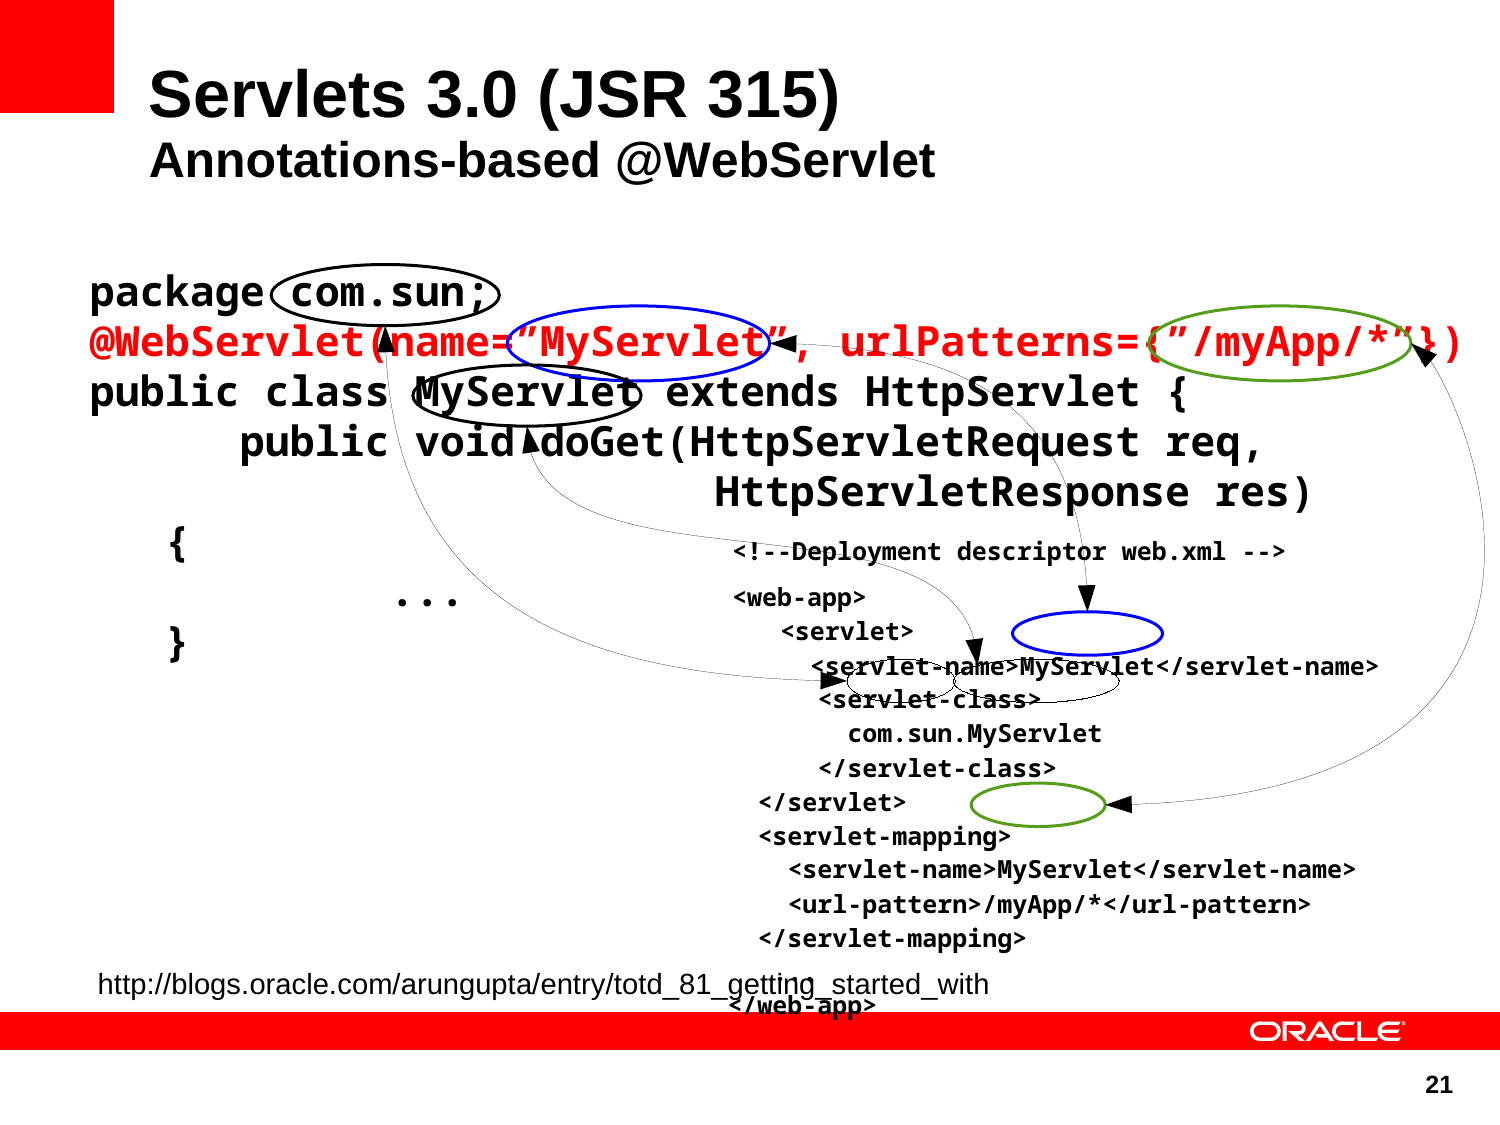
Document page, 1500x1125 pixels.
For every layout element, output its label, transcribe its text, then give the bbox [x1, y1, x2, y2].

list <!--Deployment descriptor web.xml --> <web-app> <servlet> <servlet-name>MyServlet</servlet-name> <servlet-class> com.sun.MyServlet </servlet-class> </servlet> <servlet-mapping> <servlet-name>MyServlet</servlet-name> <url-pattern>/myApp/*</url-pattern> </servlet-mapping> ... </web-app> [712, 533, 1488, 1031]
picture [0, 0, 114, 113]
title Servlets 3.0 (JSR 315) Annotations-based @WebServlet [133, 48, 1378, 197]
picture [1362, 1031, 1378, 1037]
text_box http://blogs.oracle.com/arungupta/entry/totd_81_getting_started_with [82, 957, 712, 1013]
text_box package com.sun; @WebServlet(name=”MyServlet”, urlPatterns={”/myApp/*”}) public class MyServlet extends HttpServlet { public void doGet(HttpServletRequest req, HttpServletResponse res) { ... } [273, 267, 497, 324]
text_box package com.sun; @WebServlet(name=”MyServlet”, urlPatterns={”/myApp/*”}) public class MyServlet extends HttpServlet { public void doGet(HttpServletRequest req, HttpServletResponse res) { ... } [509, 308, 768, 379]
text_box package com.sun; @WebServlet(name=”MyServlet”, urlPatterns={”/myApp/*”}) public class MyServlet extends HttpServlet { public void doGet(HttpServletRequest req, HttpServletResponse res) { ... } [75, 257, 1500, 713]
picture [0, 1012, 1500, 1050]
text_box package com.sun; @WebServlet(name=”MyServlet”, urlPatterns={”/myApp/*”}) public class MyServlet extends HttpServlet { public void doGet(HttpServletRequest req, HttpServletResponse res) { ... } [1151, 308, 1409, 379]
picture [1300, 1031, 1311, 1040]
text_box package com.sun; @WebServlet(name=”MyServlet”, urlPatterns={”/myApp/*”}) public class MyServlet extends HttpServlet { public void doGet(HttpServletRequest req, HttpServletResponse res) { ... } [415, 367, 639, 424]
picture [1254, 1031, 1277, 1037]
text_box package com.sun; @WebServlet(name=”MyServlet”, urlPatterns={”/myApp/*”}) public class MyServlet extends HttpServlet { public void doGet(HttpServletRequest req, HttpServletResponse res) { ... } [529, 345, 1079, 537]
